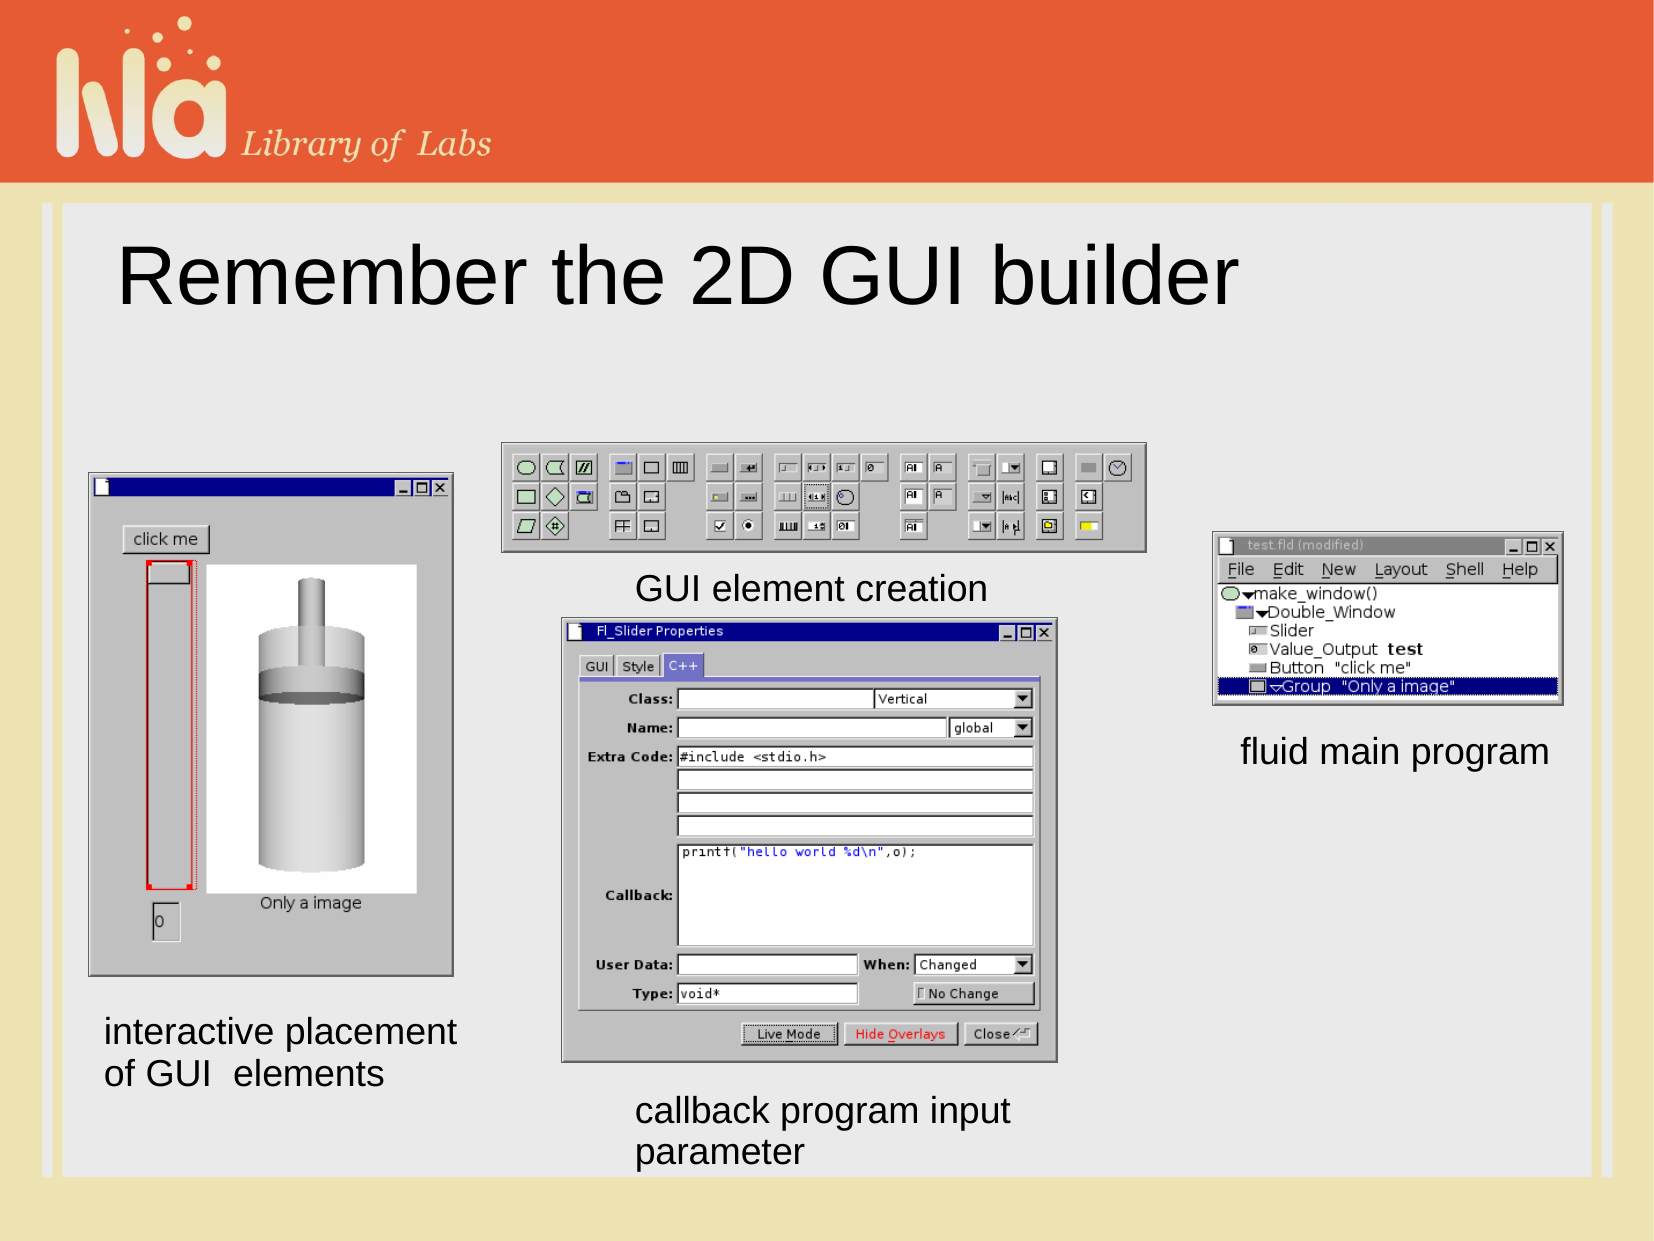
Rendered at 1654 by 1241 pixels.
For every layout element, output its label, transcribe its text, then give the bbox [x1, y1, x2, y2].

text_box callback program input parameter [620, 1082, 1027, 1181]
text_box GUI element creation [620, 561, 1005, 618]
text_box fluid main program [1225, 723, 1566, 781]
text_box Remember the 2D GUI builder [78, 222, 1565, 355]
picture [0, 0, 1654, 1241]
text_box interactive placement of GUI elements [89, 1003, 473, 1145]
